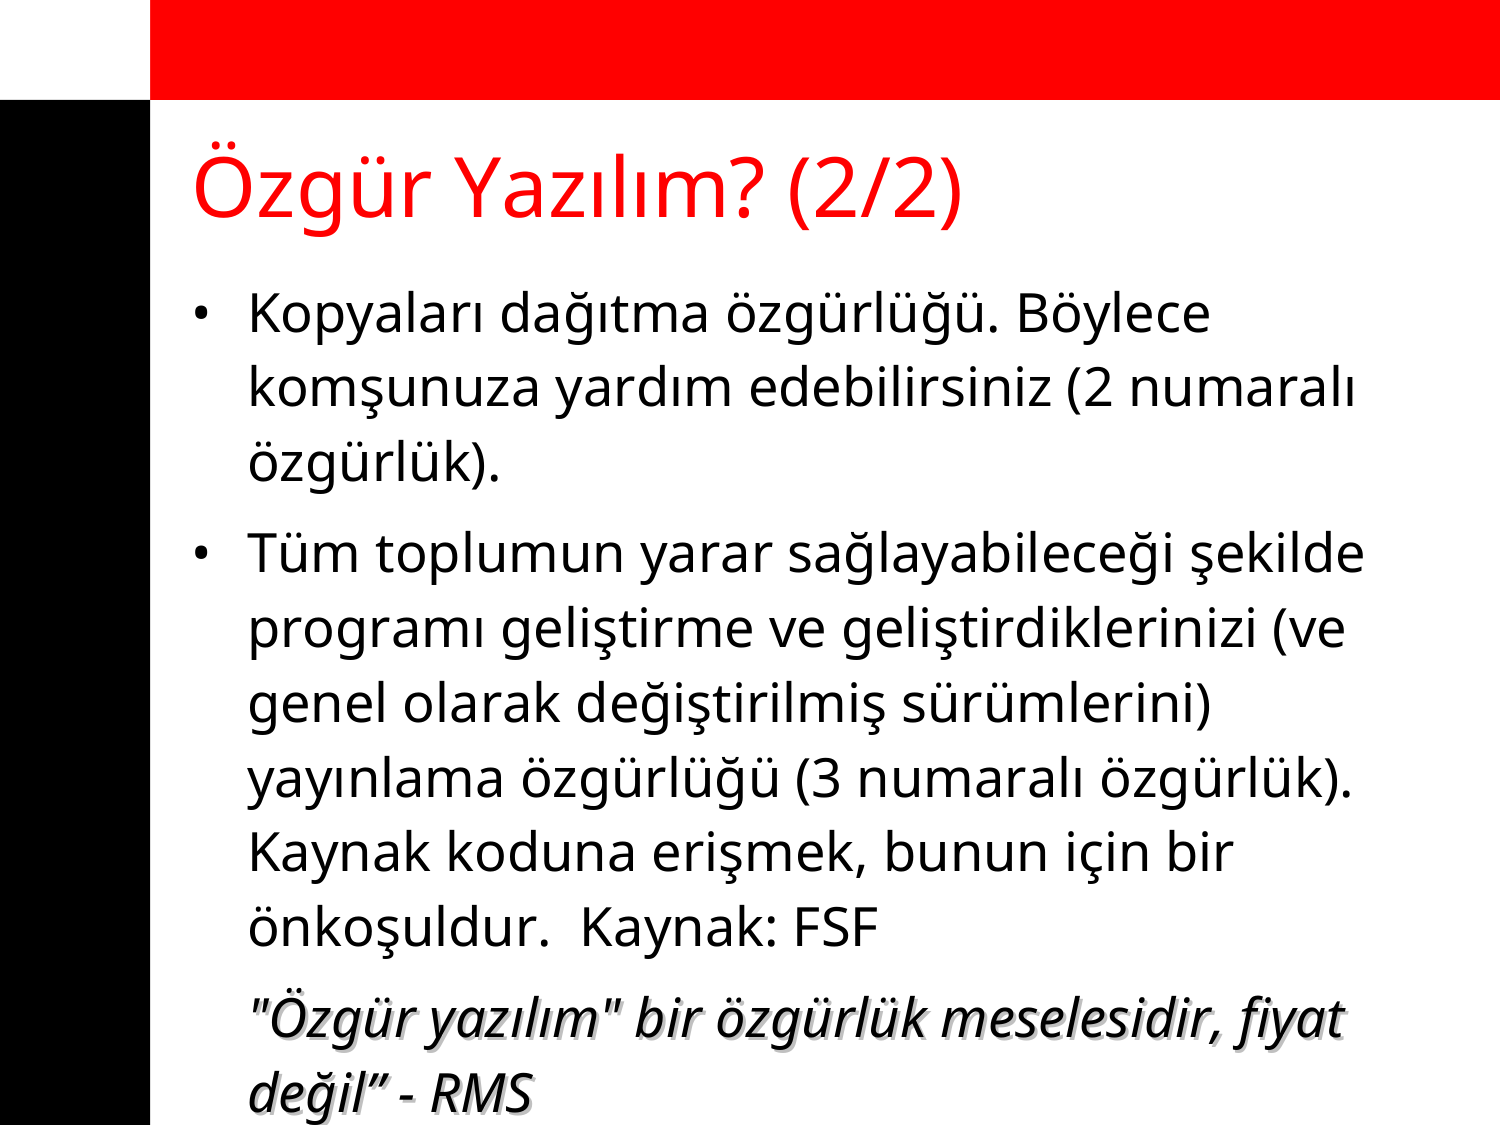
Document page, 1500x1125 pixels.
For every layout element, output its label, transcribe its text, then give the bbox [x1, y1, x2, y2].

list Kopyaları dağıtma özgürlüğü. Böylece komşunuza yardım edebilirsiniz (2 numaralı özgürlük). Tüm toplumun yarar sağlayabileceği şekilde programı geliştirme ve geliştirdiklerinizi (ve genel olarak değiştirilmiş sürümlerini) yayınlama özgürlüğü (3 numaralı özgürlük). Kaynak koduna erişmek, bunun için bir önkoşuldur. Kaynak: FSF "Özgür yazılım" bir özgürlük meselesidir, fiyat değil” - RMS [177, 265, 1447, 1094]
title Özgür Yazılım? (2/2) [177, 103, 1388, 265]
